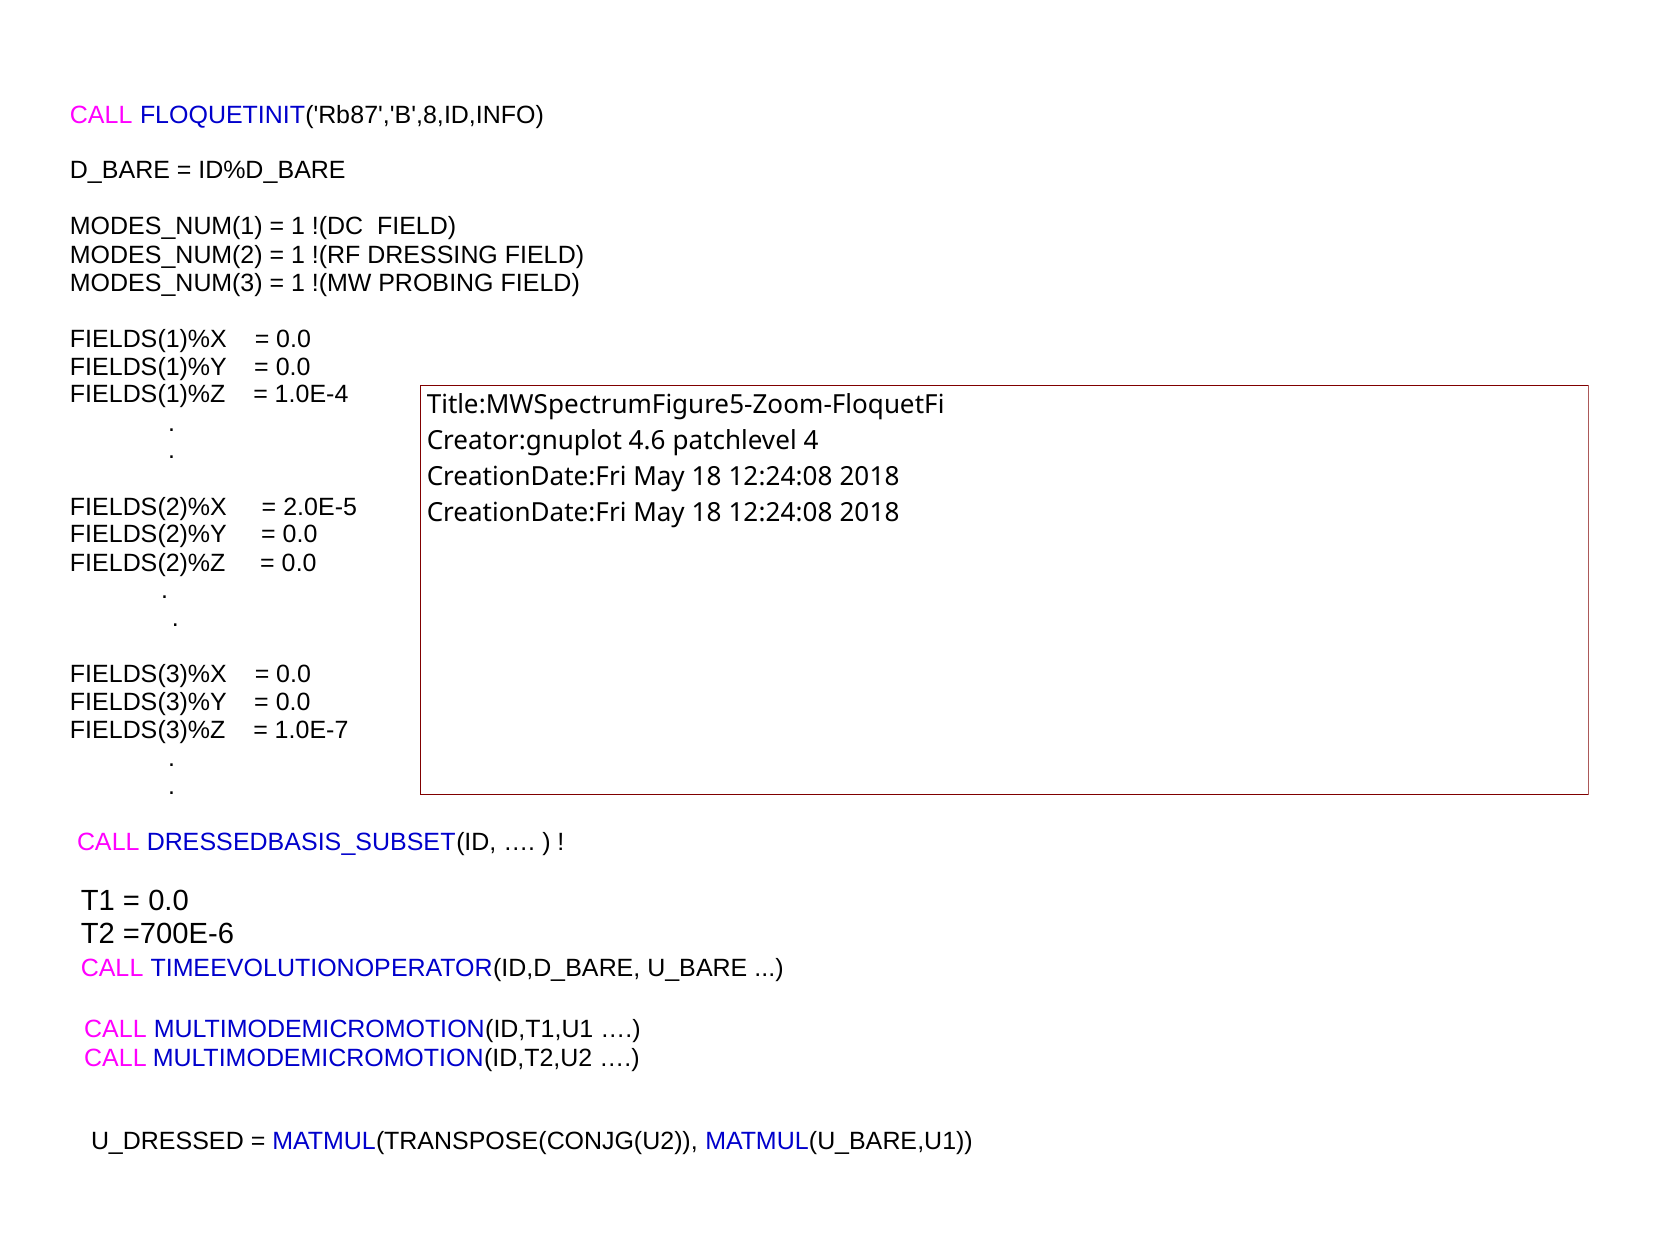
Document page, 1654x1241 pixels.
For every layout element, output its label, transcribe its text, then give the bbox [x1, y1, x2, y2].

picture [418, 383, 1589, 795]
text_box CALL FLOQUETINIT('Rb87','B',8,ID,INFO) D_BARE = ID%D_BARE MODES_NUM(1) = 1 !(DC FIELD) MODES_NUM(2) = 1 !(RF DRESSING FIELD) MODES_NUM(3) = 1 !(MW PROBING FIELD) FIELDS(1)%X = 0.0 FIELDS(1)%Y = 0.0 FIELDS(1)%Z = 1.0E-4 . . FIELDS(2)%X = 2.0E-5 FIELDS(2)%Y = 0.0 FIELDS(2)%Z = 0.0 . . FIELDS(3)%X = 0.0 FIELDS(3)%Y = 0.0 FIELDS(3)%Z = 1.0E-7 . . CALL DRESSEDBASIS_SUBSET(ID, …. ) ! T1 = 0.0 T2 =700E-6 CALL TIMEEVOLUTIONOPERATOR(ID,D_BARE, U_BARE ...) CALL MULTIMODEMICROMOTION(ID,T1,U1 ….) CALL MULTIMODEMICROMOTION(ID,T2,U2 ….) U_DRESSED = MATMUL(TRANSPOSE(CONJG(U2)), MATMUL(U_BARE,U1)) [41, 64, 1518, 1199]
